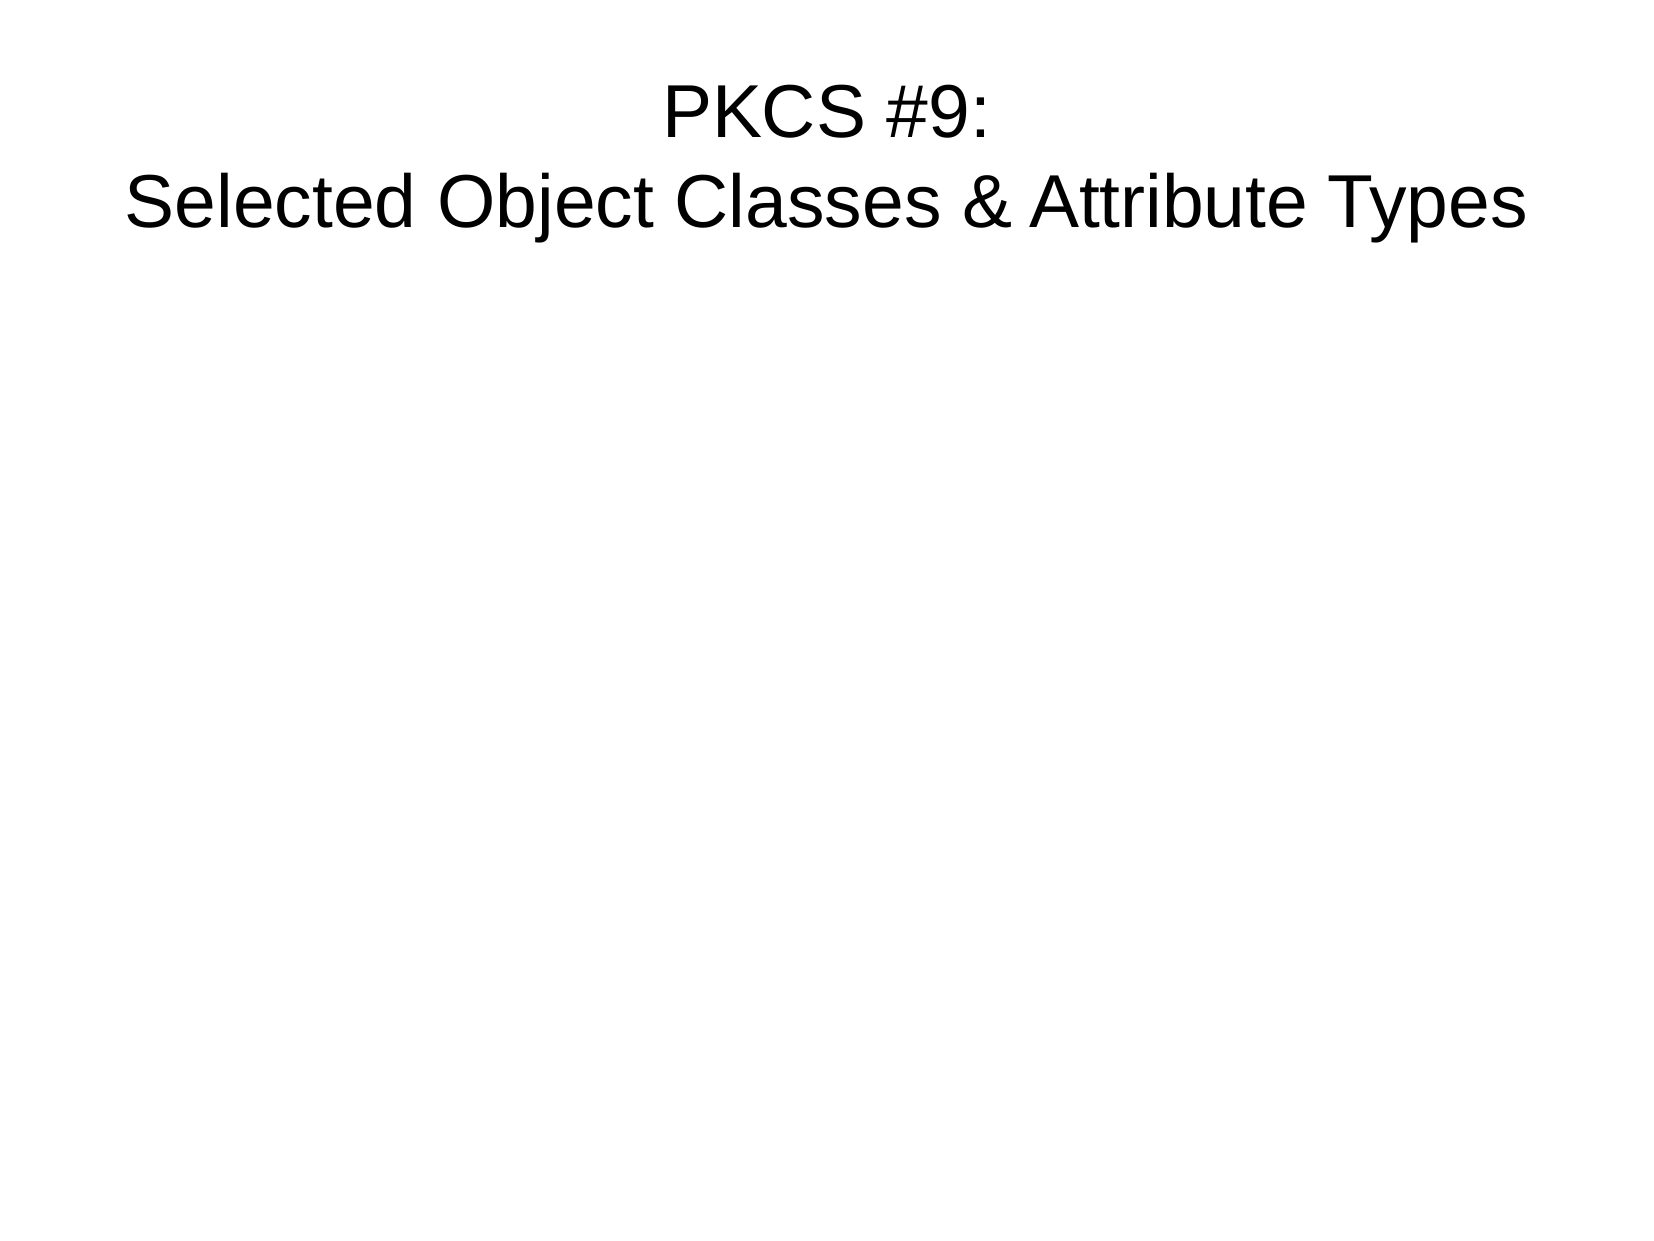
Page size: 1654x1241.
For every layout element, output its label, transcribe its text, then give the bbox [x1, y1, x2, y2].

title PKCS #9: Selected Object Classes & Attribute Types [82, 62, 1571, 243]
